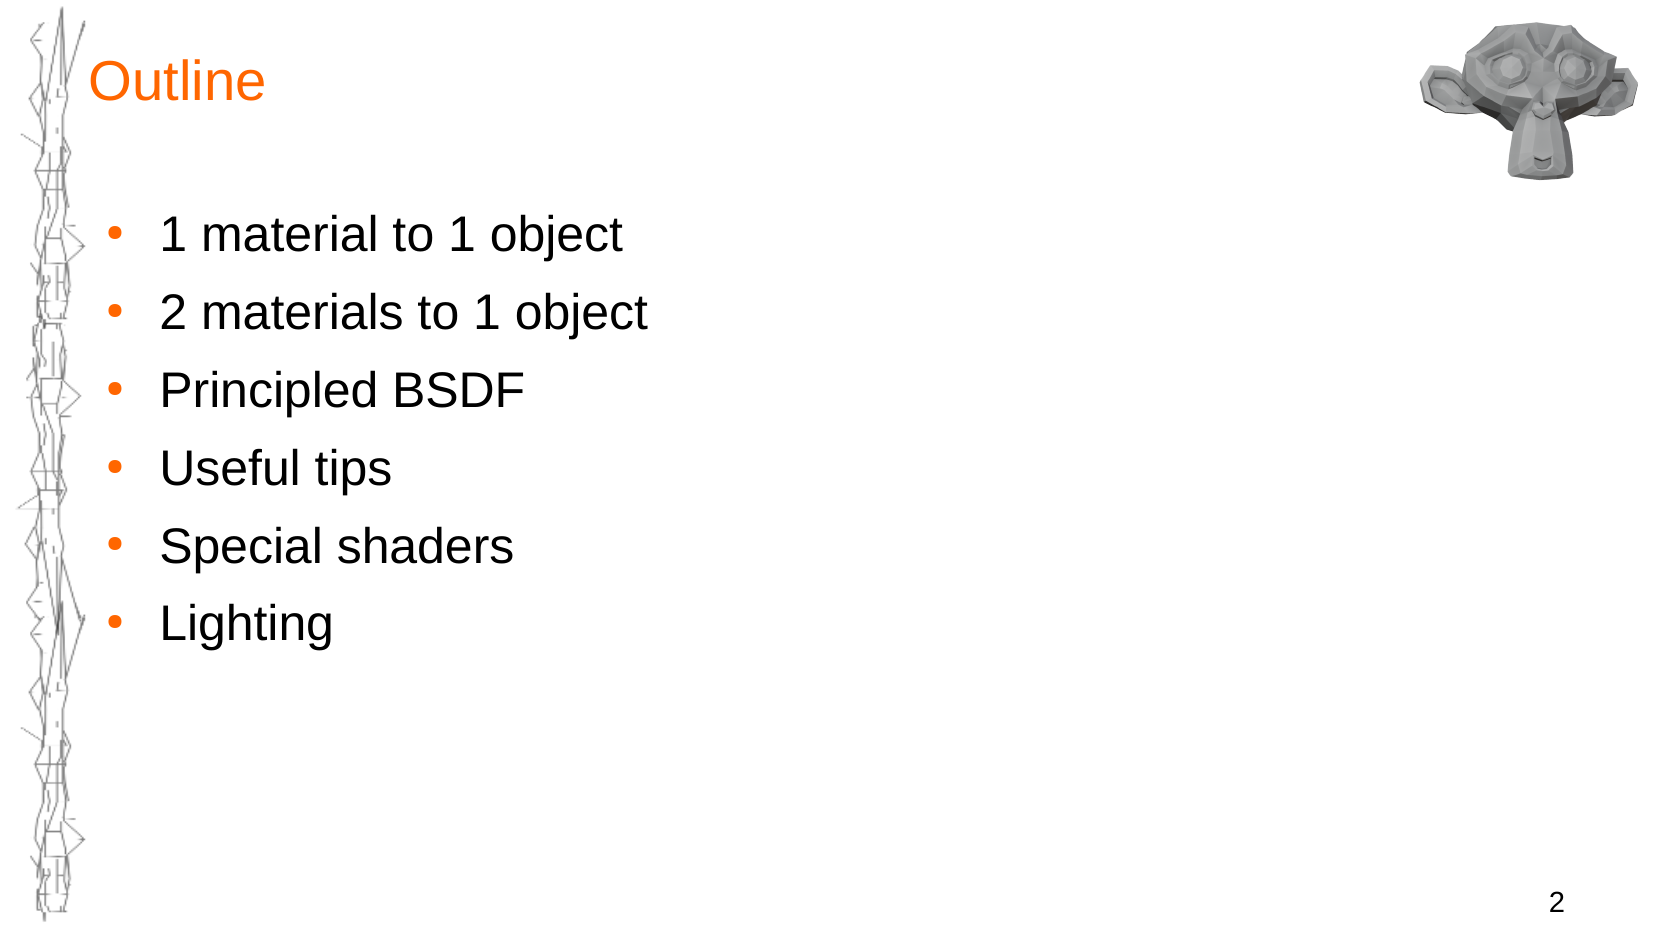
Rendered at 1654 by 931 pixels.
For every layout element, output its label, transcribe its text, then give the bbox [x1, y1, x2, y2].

title Outline [88, 29, 1447, 133]
picture [1411, 11, 1645, 189]
list 1 material to 1 object 2 materials to 1 object Principled BSDF Useful tips Special shaders Lighting [88, 206, 1565, 857]
